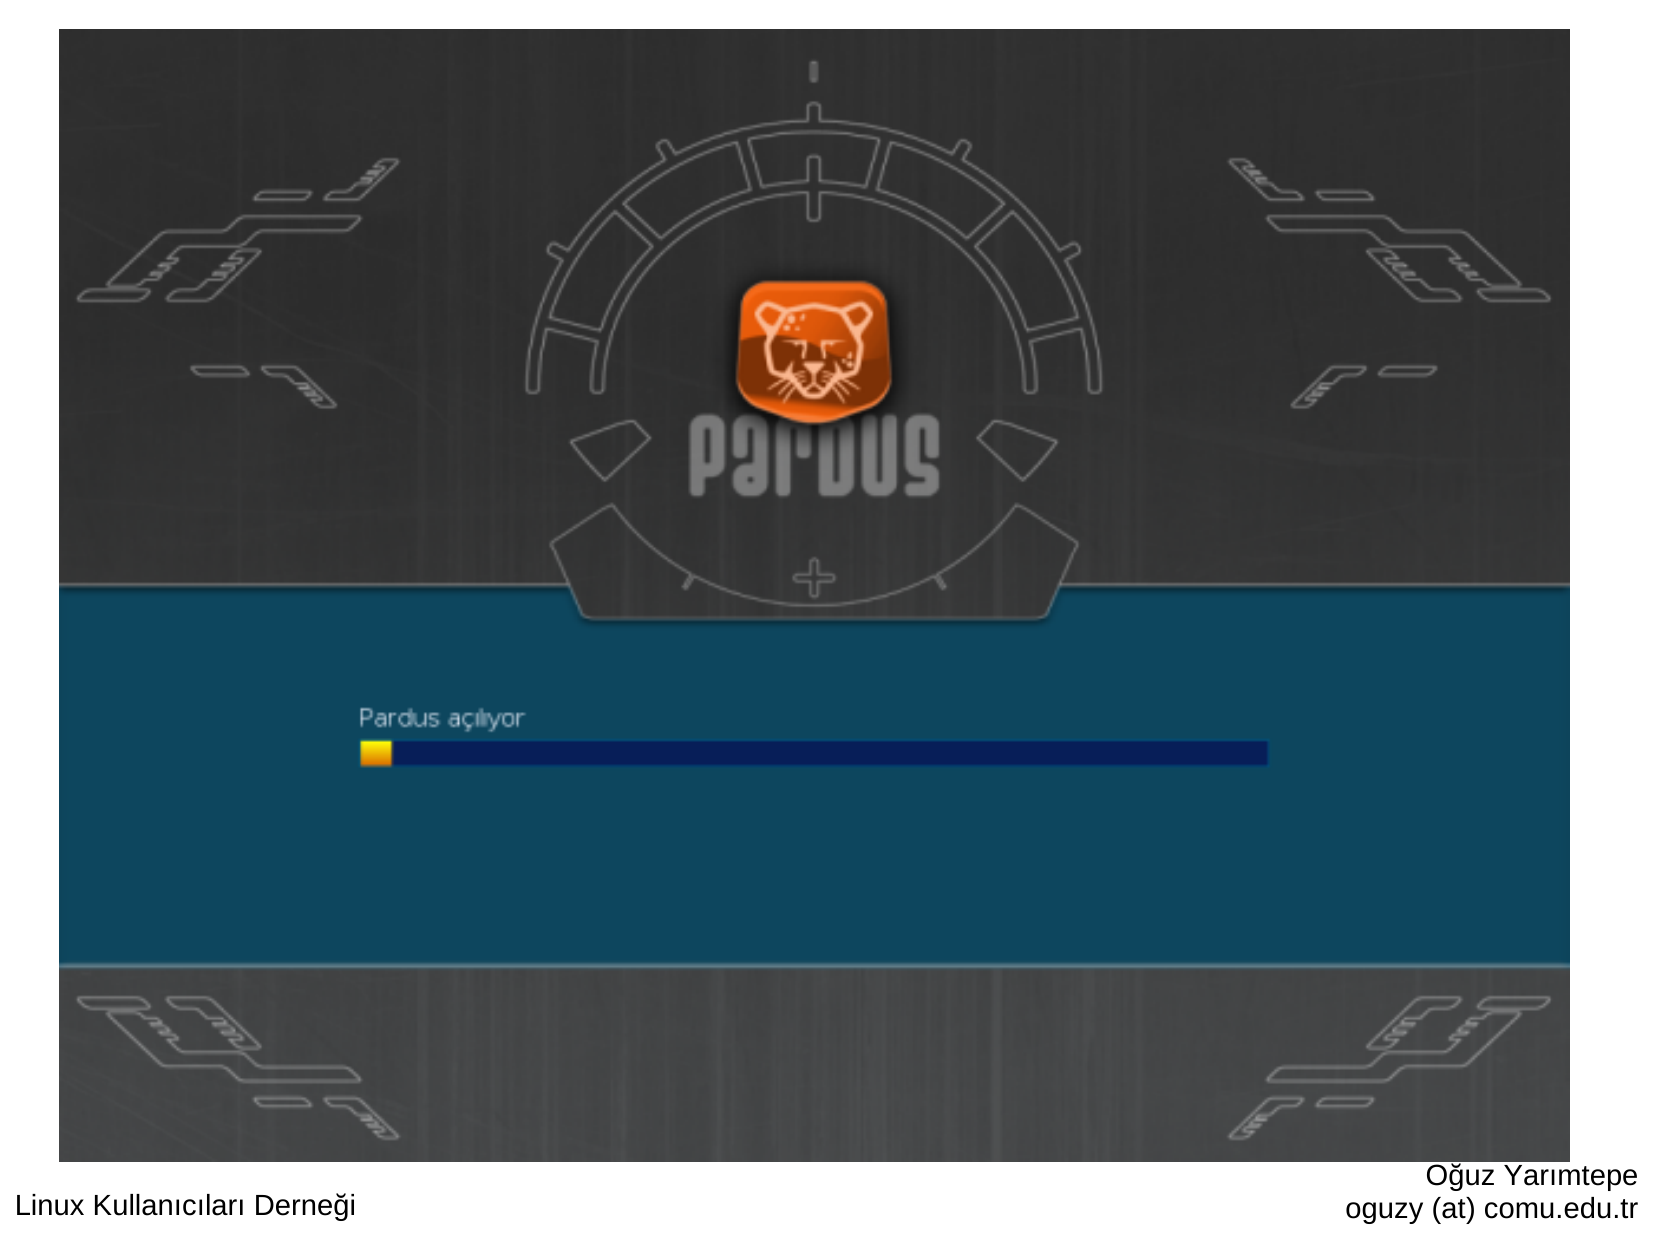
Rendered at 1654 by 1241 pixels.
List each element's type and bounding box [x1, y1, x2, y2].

picture [59, 29, 1570, 1162]
